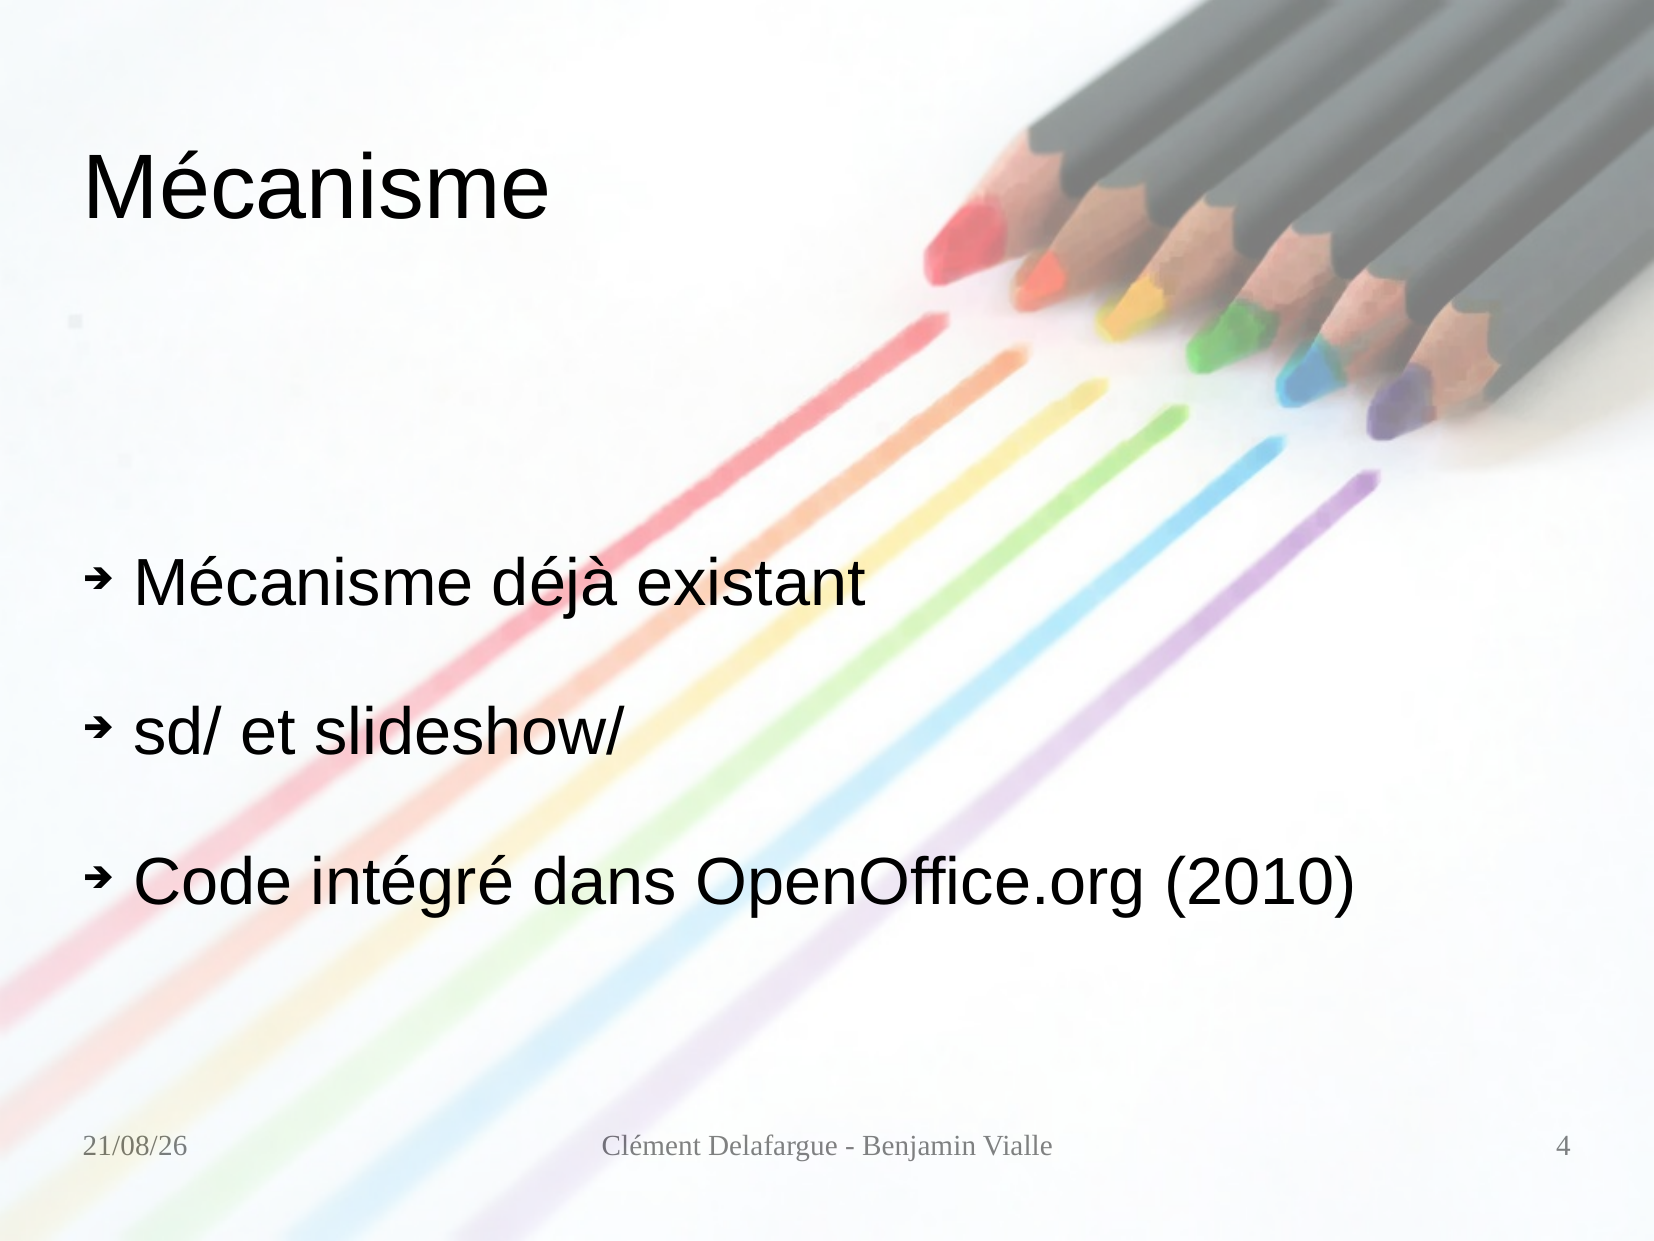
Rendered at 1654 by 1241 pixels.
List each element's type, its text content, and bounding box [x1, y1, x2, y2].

picture [931, 1141, 952, 1155]
picture [1003, 1142, 1010, 1155]
picture [666, 1141, 677, 1155]
picture [863, 1136, 880, 1155]
picture [751, 1141, 763, 1155]
picture [774, 1141, 786, 1155]
picture [121, 1136, 133, 1155]
subtitle Mécanisme déjà existant sd/ et slideshow/ Code intégré dans OpenOffice.org (2010) [82, 361, 1571, 1102]
picture [743, 1135, 750, 1155]
picture [882, 1141, 893, 1155]
picture [1557, 1136, 1570, 1155]
picture [100, 1136, 110, 1155]
picture [811, 1142, 824, 1155]
picture [83, 1136, 95, 1155]
picture [954, 1142, 961, 1155]
picture [787, 1141, 795, 1155]
picture [709, 1136, 728, 1155]
picture [825, 1141, 836, 1155]
picture [149, 1136, 157, 1155]
picture [173, 1136, 186, 1155]
picture [962, 1141, 975, 1155]
picture [602, 1136, 619, 1155]
picture [679, 1141, 692, 1155]
picture [643, 1141, 664, 1155]
picture [1040, 1141, 1051, 1155]
picture [630, 1141, 641, 1155]
picture [1024, 1135, 1031, 1155]
picture [895, 1141, 908, 1155]
picture [622, 1135, 629, 1155]
title Mécanisme [82, 56, 1093, 318]
picture [982, 1136, 1003, 1155]
picture [764, 1134, 773, 1155]
picture [159, 1136, 171, 1155]
picture [1011, 1141, 1023, 1155]
picture [112, 1136, 120, 1155]
picture [730, 1141, 741, 1155]
picture [1032, 1135, 1039, 1155]
picture [136, 1136, 148, 1155]
picture [796, 1140, 809, 1161]
picture [918, 1141, 930, 1155]
picture [692, 1139, 700, 1155]
picture [908, 1142, 914, 1161]
